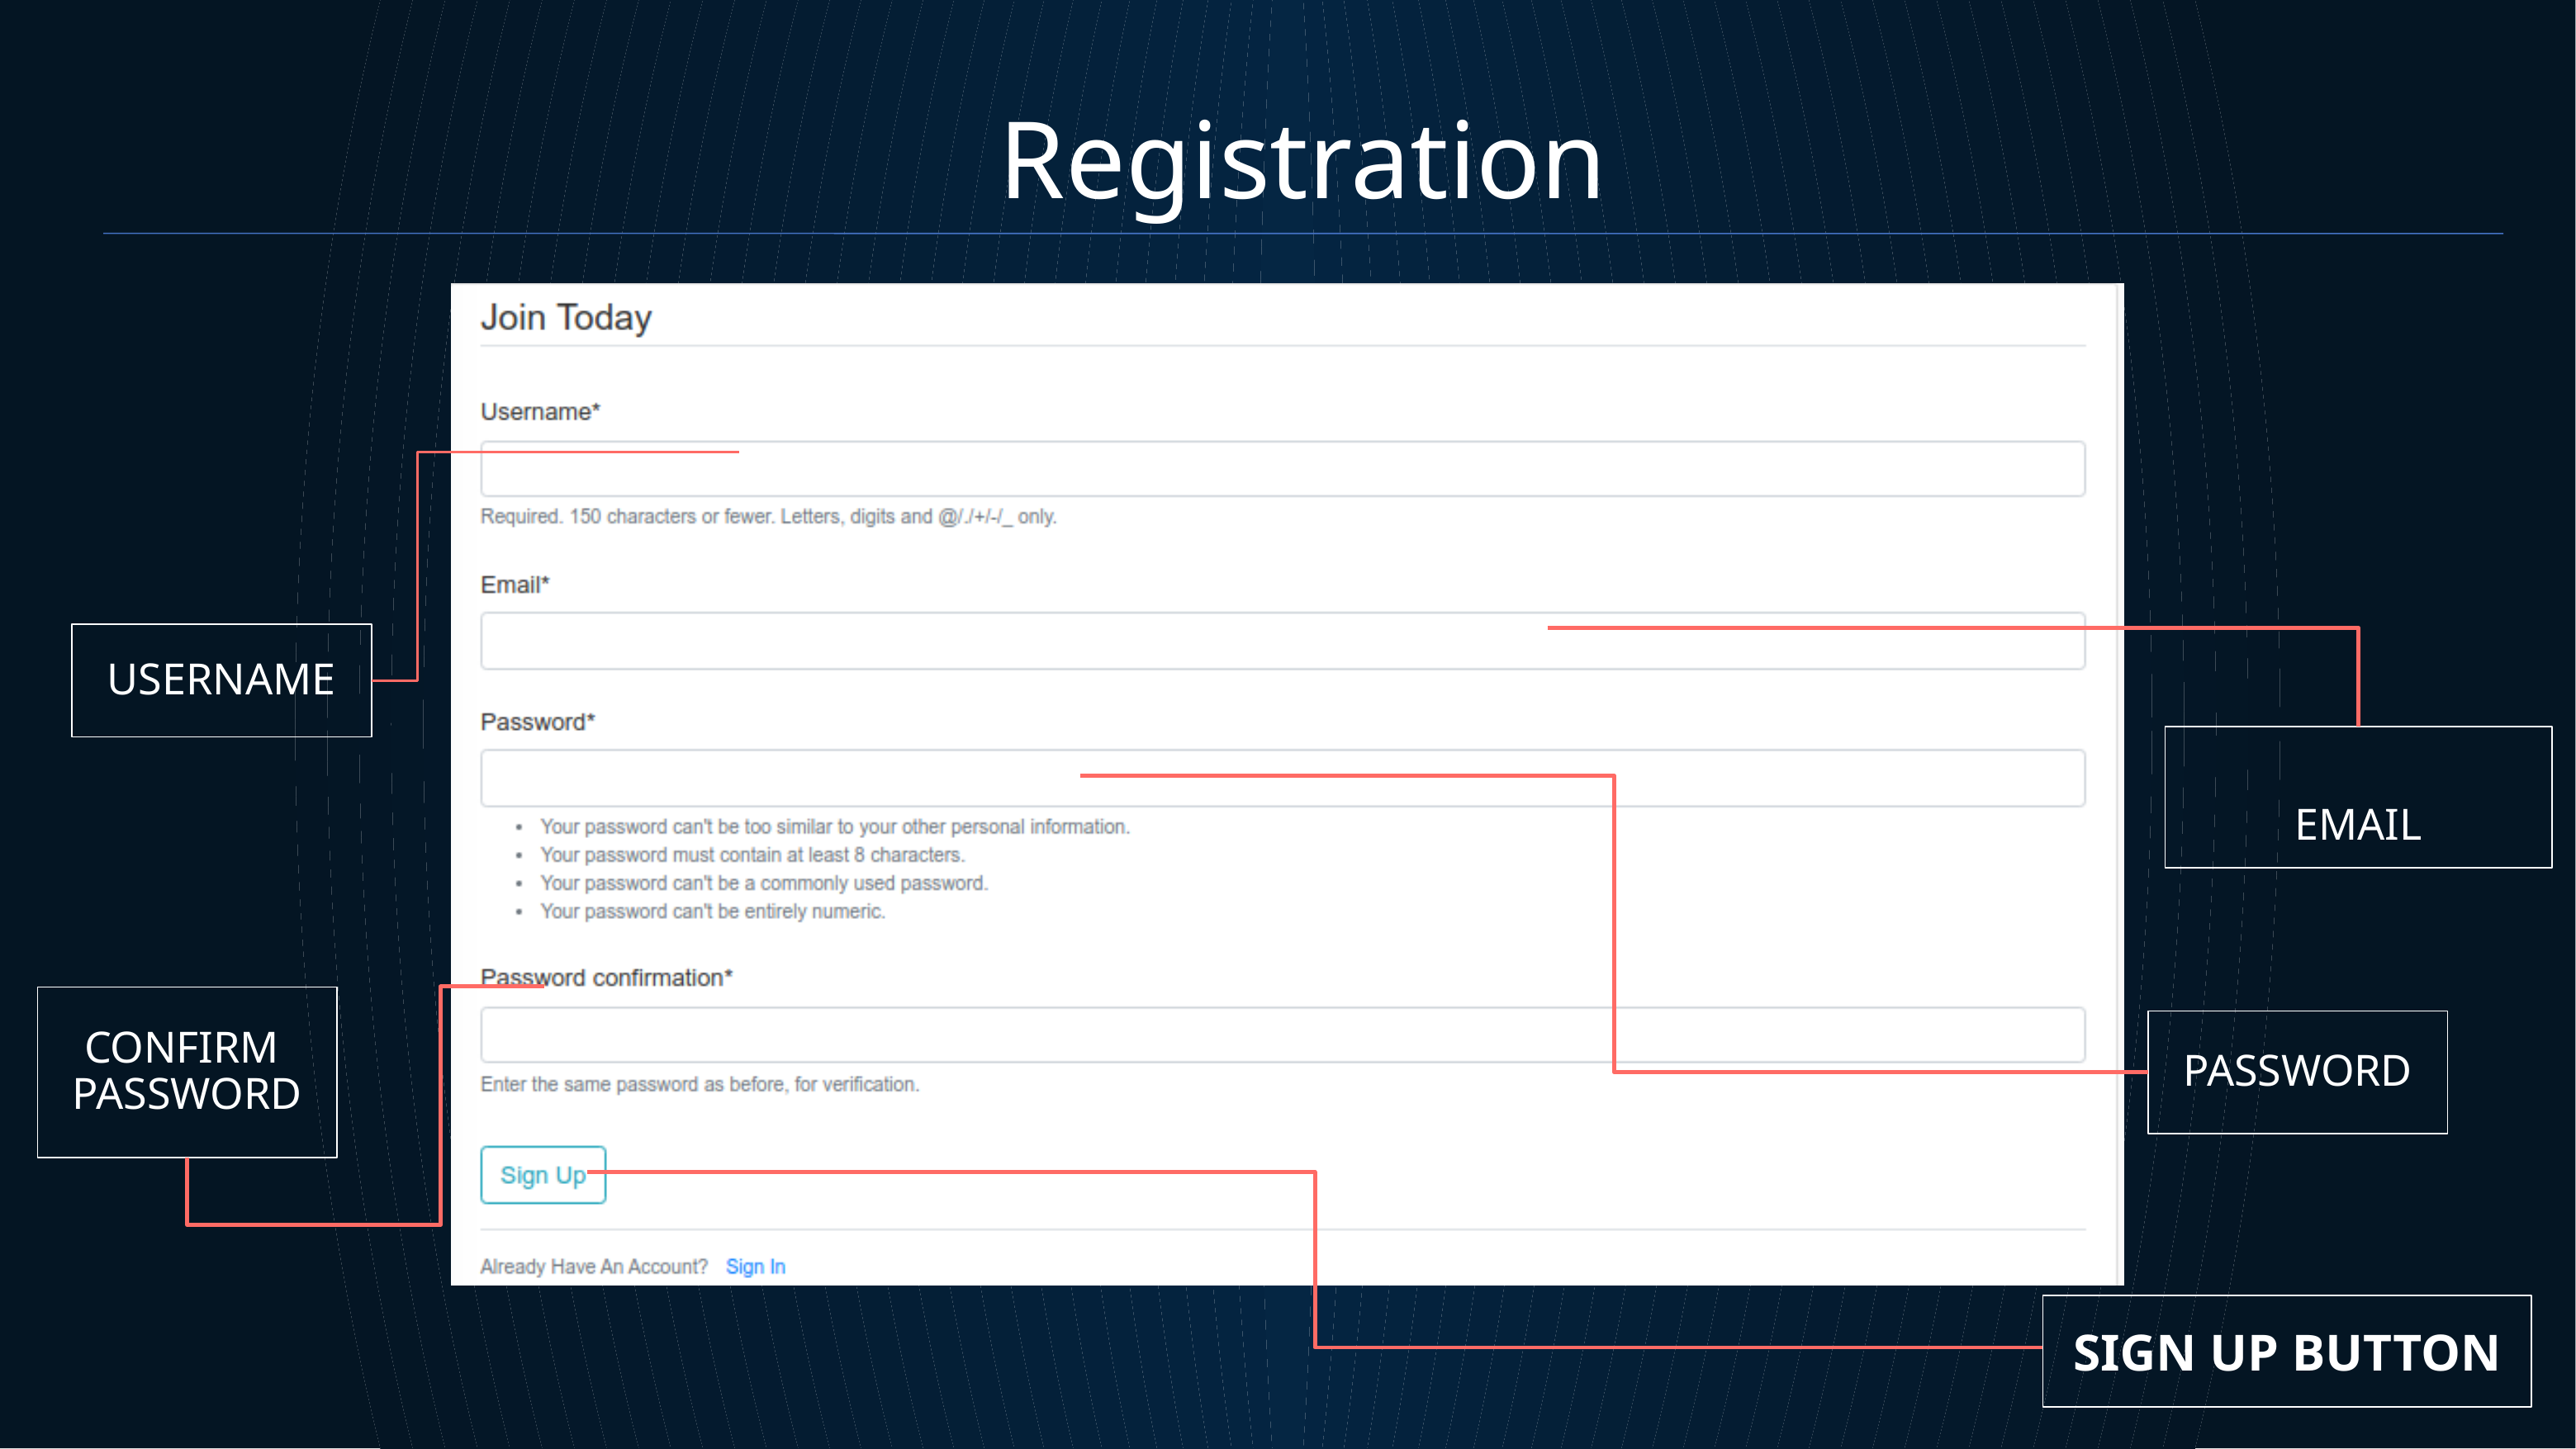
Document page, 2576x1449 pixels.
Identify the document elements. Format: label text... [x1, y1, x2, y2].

title EMAIL [2165, 726, 2553, 869]
title CONFIRM PASSWORD [37, 987, 338, 1158]
title Registration [103, 57, 2504, 228]
title USERNAME [72, 624, 372, 737]
title PASSWORD [2147, 1011, 2448, 1134]
picture [451, 283, 2124, 1286]
text_box SIGN UP BUTTON [2042, 1295, 2532, 1407]
